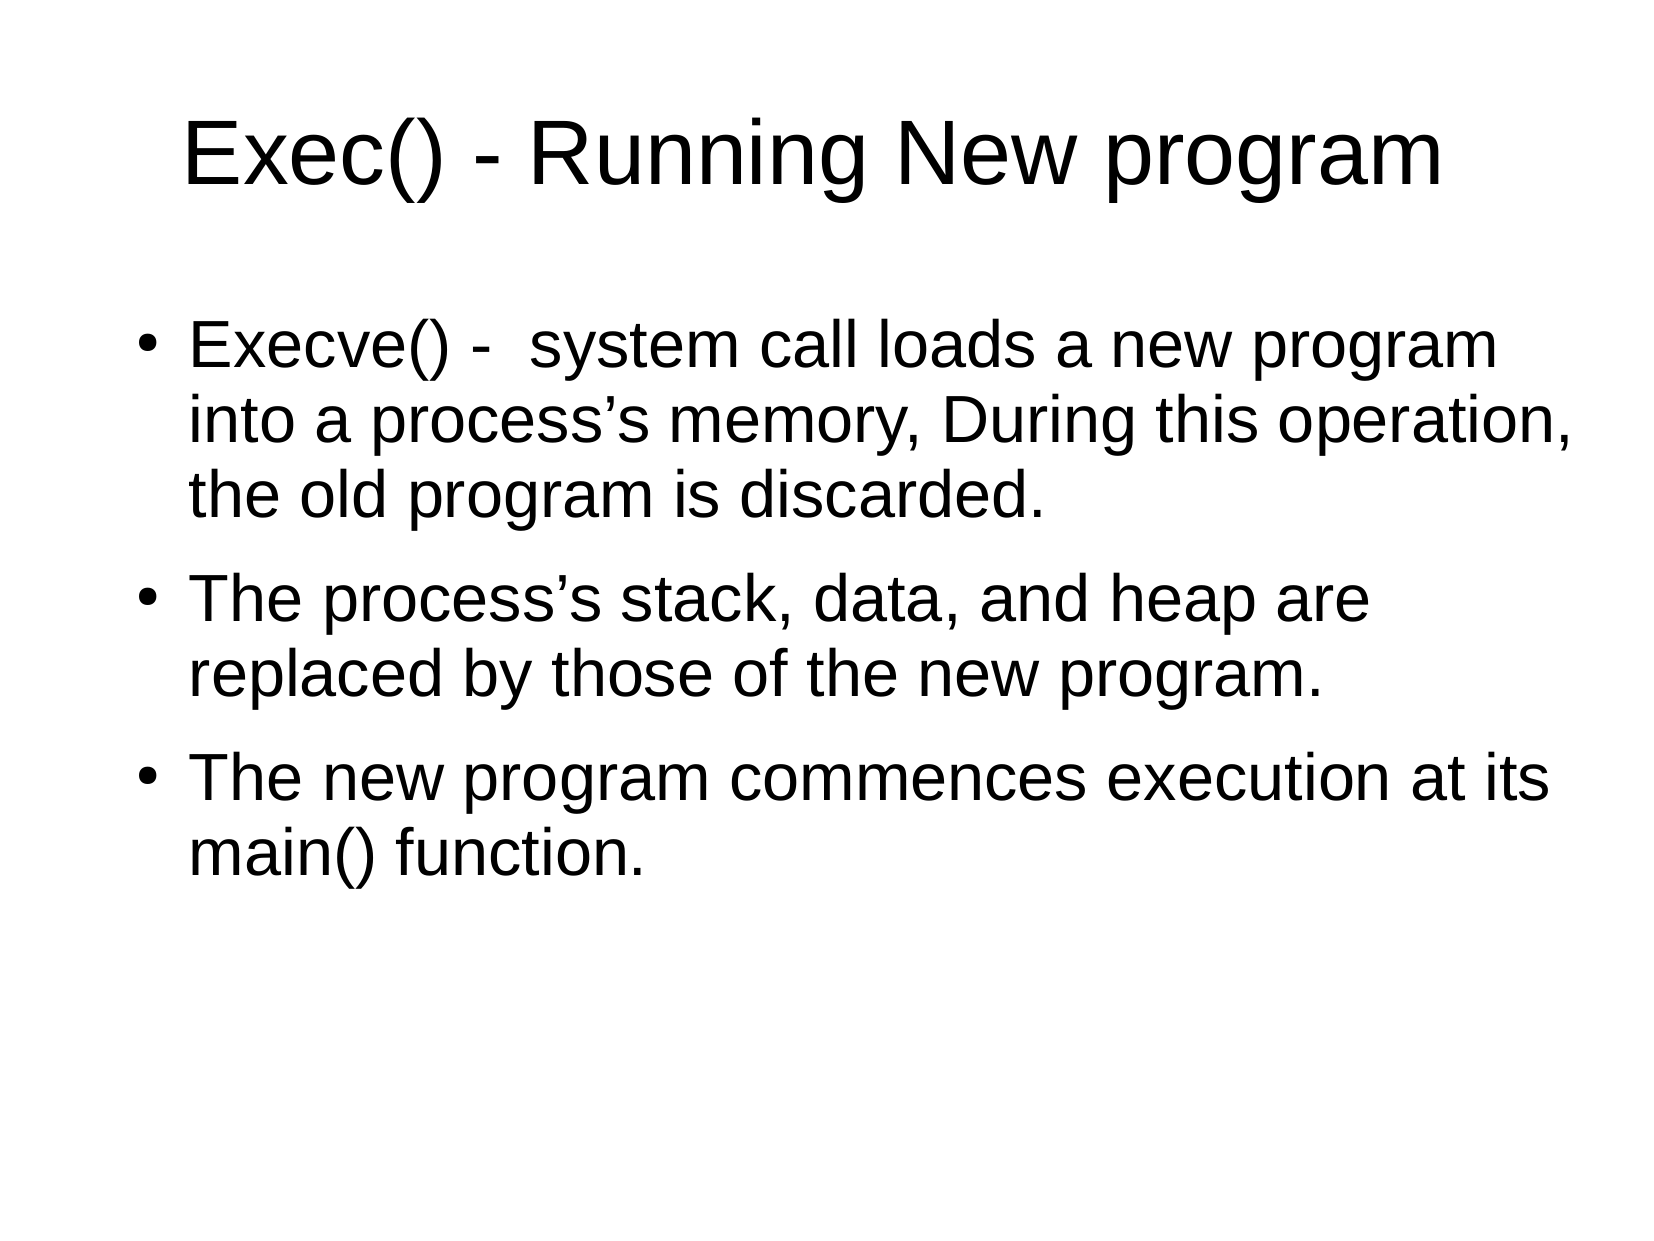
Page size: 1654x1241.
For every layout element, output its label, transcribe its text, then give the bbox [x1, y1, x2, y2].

title Exec() - Running New program [82, 49, 1571, 257]
list Execve() - system call loads a new program into a process’s memory, During this operation, the old program is discarded. The process’s stack, data, and heap are replaced by those of the new program. The new program commences execution at its main() function. [118, 307, 1607, 1027]
